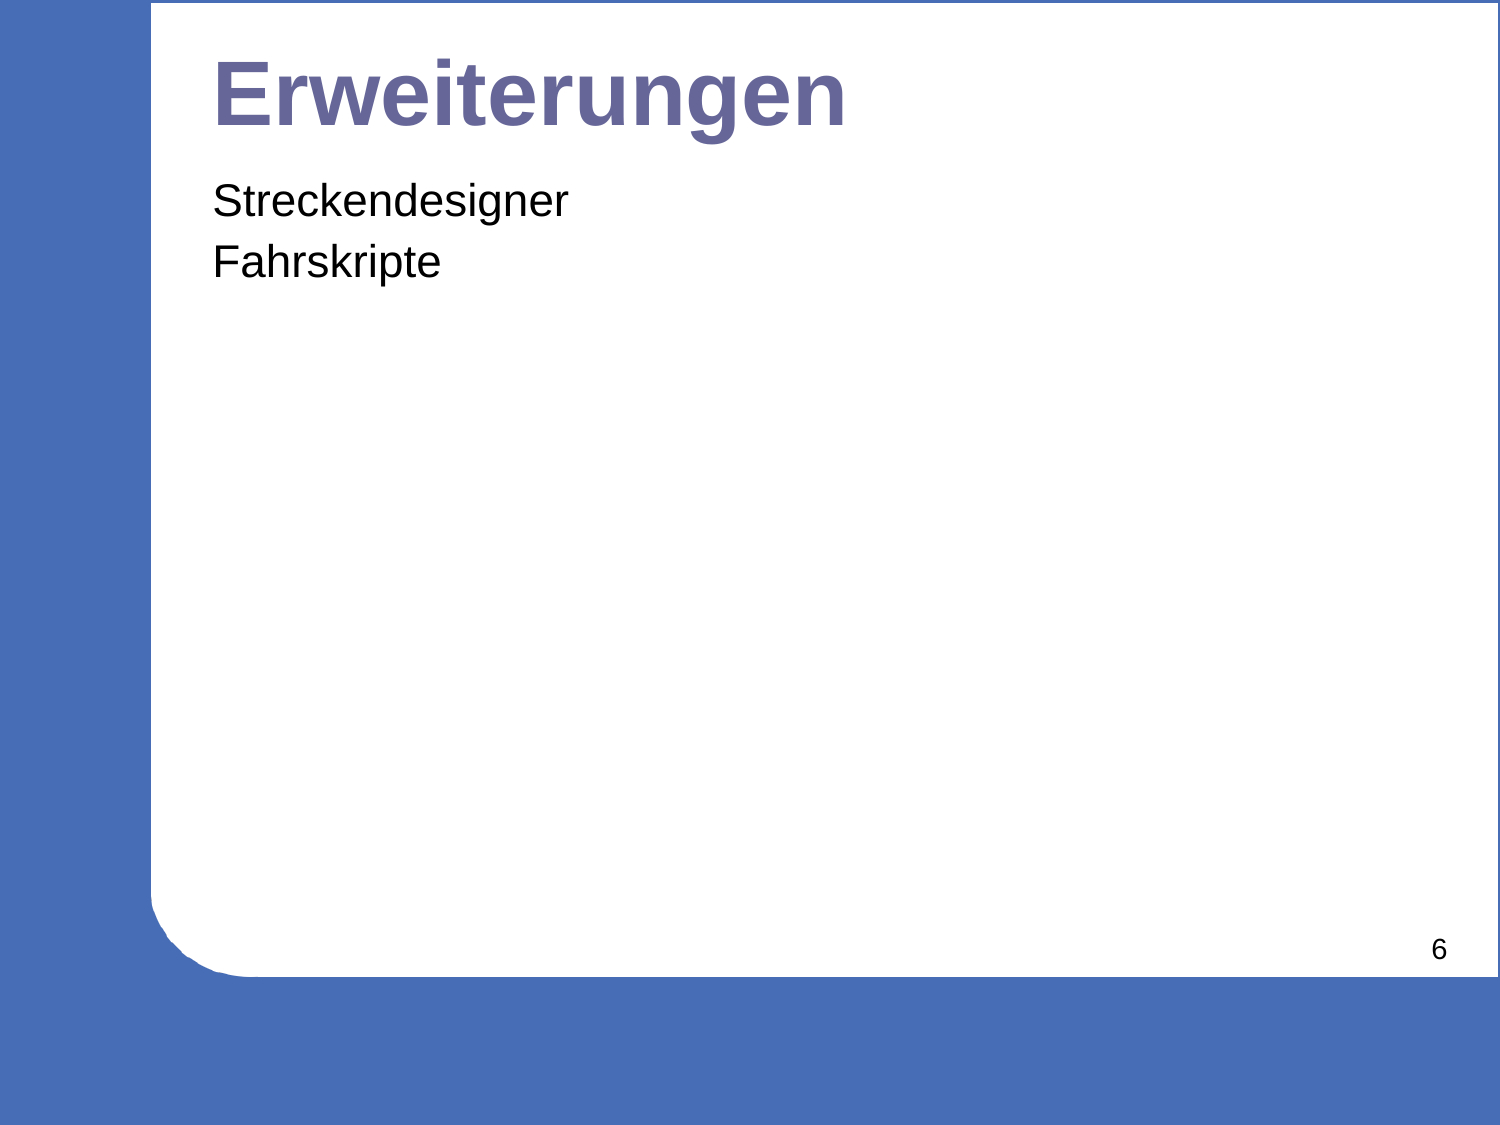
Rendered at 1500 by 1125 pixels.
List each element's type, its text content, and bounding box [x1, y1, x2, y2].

title Erweiterungen [212, 32, 1447, 156]
picture [0, 0, 1500, 1125]
list Streckendesigner Fahrskripte [212, 174, 1448, 911]
